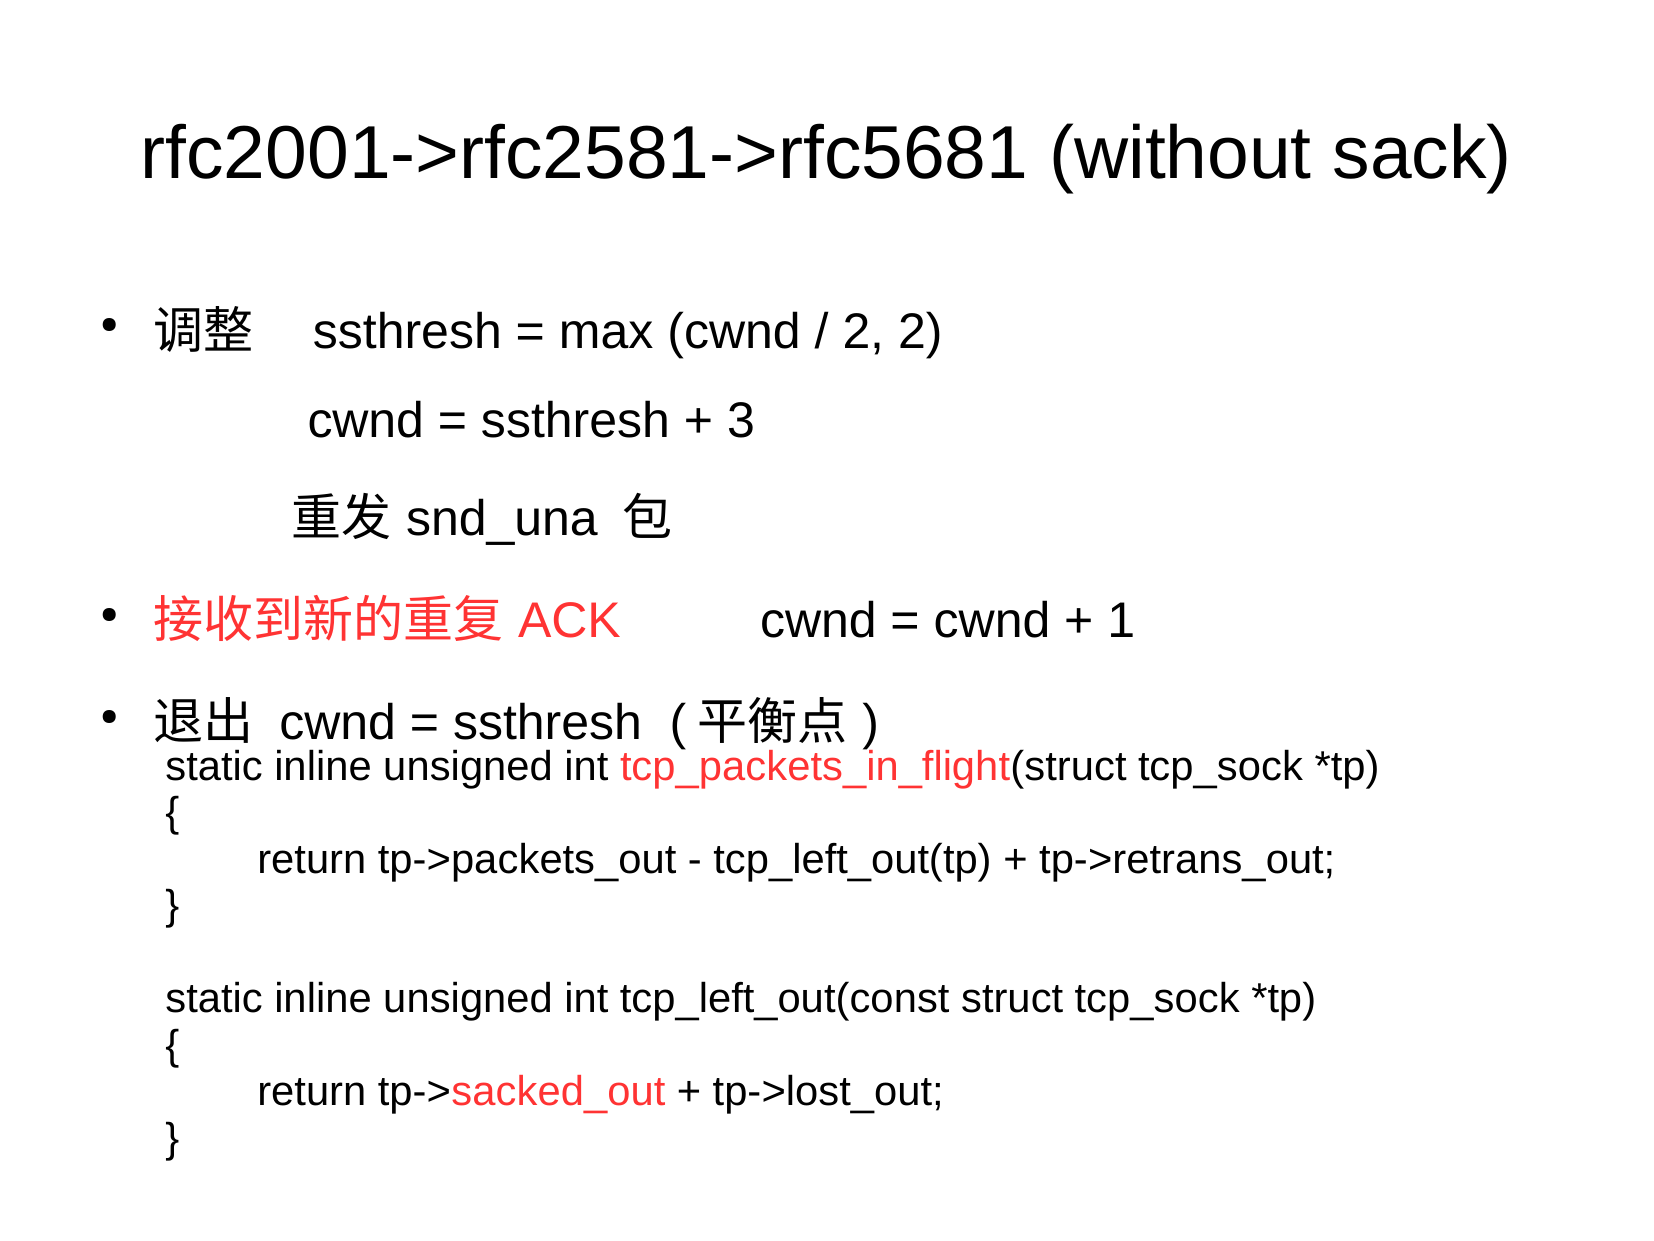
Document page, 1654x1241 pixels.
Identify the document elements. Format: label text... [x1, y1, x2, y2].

text_box [82, 49, 1571, 1010]
text_box static inline unsigned int tcp_packets_in_flight(struct tcp_sock *tp) { return tp->packets_out - tcp_left_out(tp) + tp->retrans_out; } static inline unsigned int tcp_left_out(const struct tcp_sock *tp) { return tp->sacked_out + tp->lost_out; } [139, 735, 1516, 1211]
